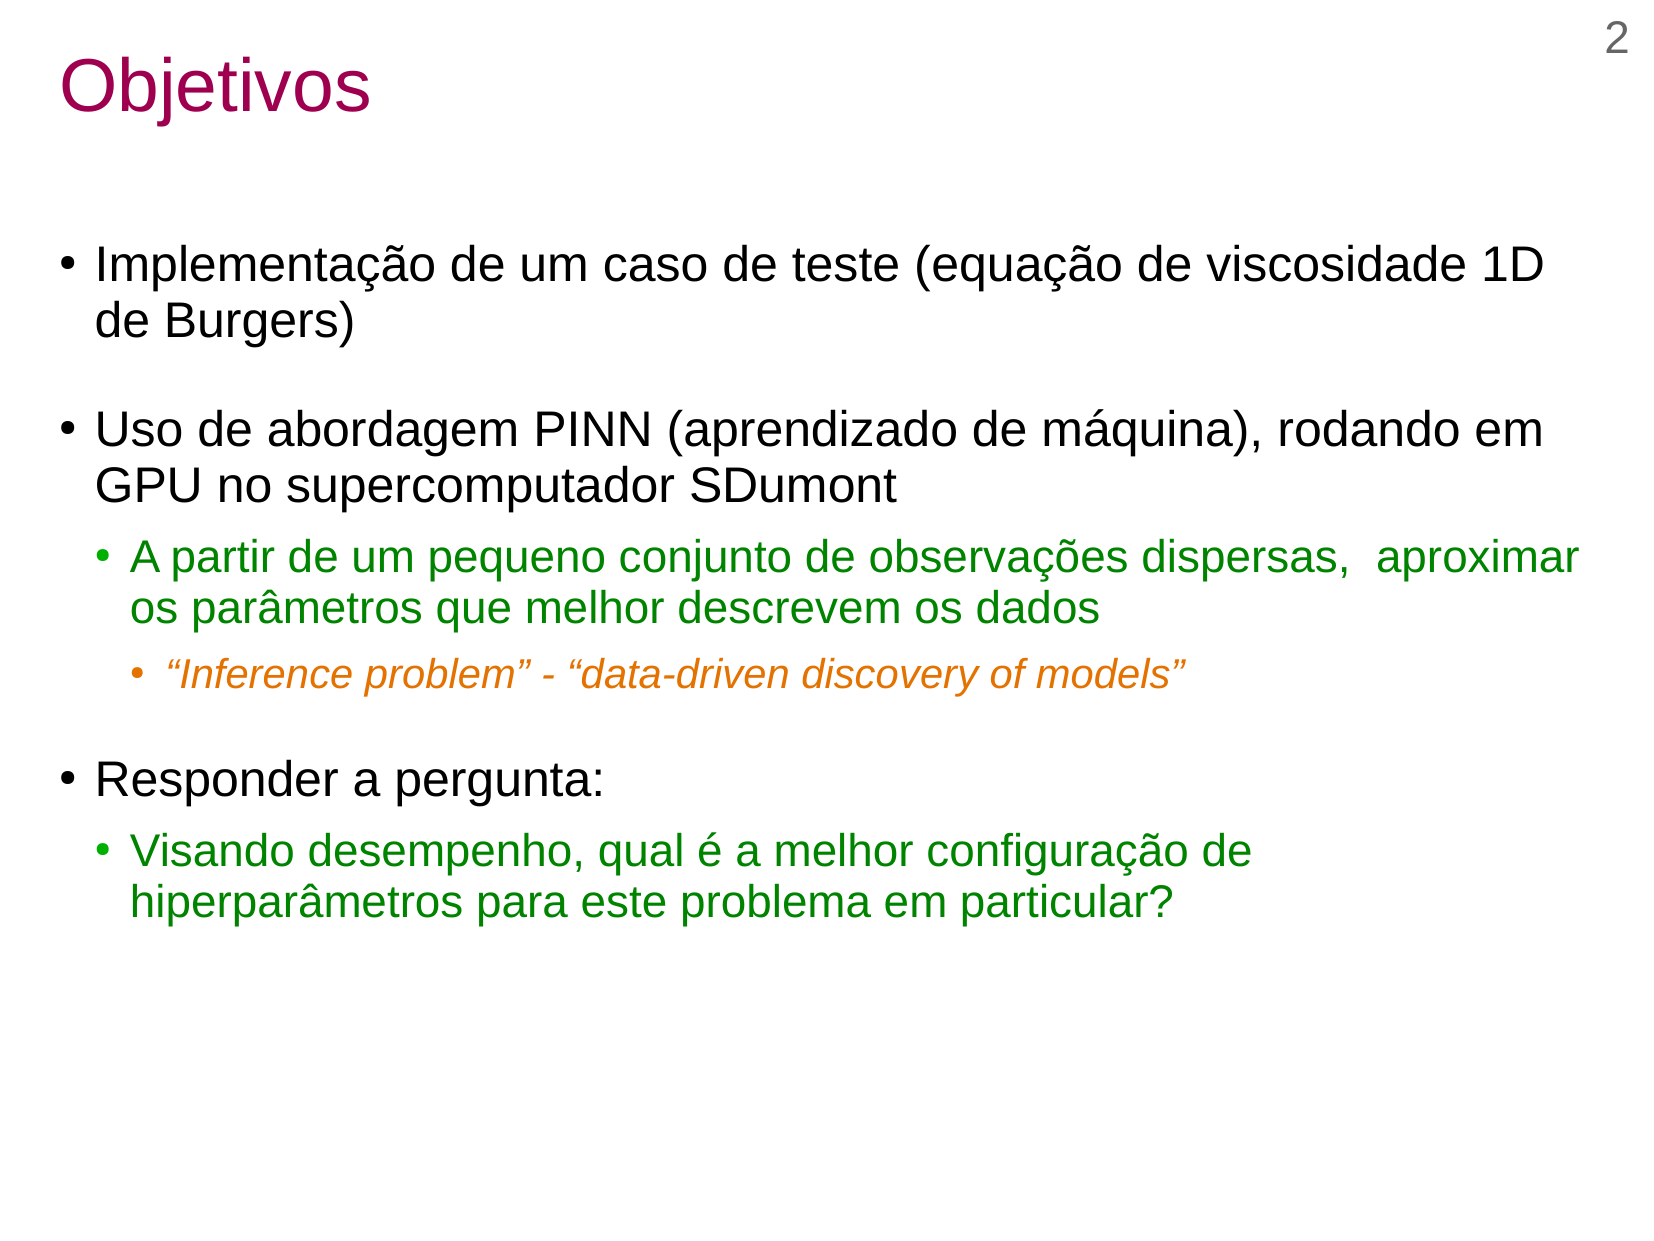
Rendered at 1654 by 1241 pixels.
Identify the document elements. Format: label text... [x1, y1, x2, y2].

title Objetivos [59, 29, 1595, 148]
list Implementação de um caso de teste (equação de viscosidade 1D de Burgers) Uso de abordagem PINN (aprendizado de máquina), rodando em GPU no supercomputador SDumont A partir de um pequeno conjunto de observações dispersas, aproximar os parâmetros que melhor descrevem os dados “Inference problem” - “data-driven discovery of models” Responder a pergunta: Visando desempenho, qual é a melhor configuração de hiperparâmetros para este problema em particular? [59, 236, 1595, 1211]
